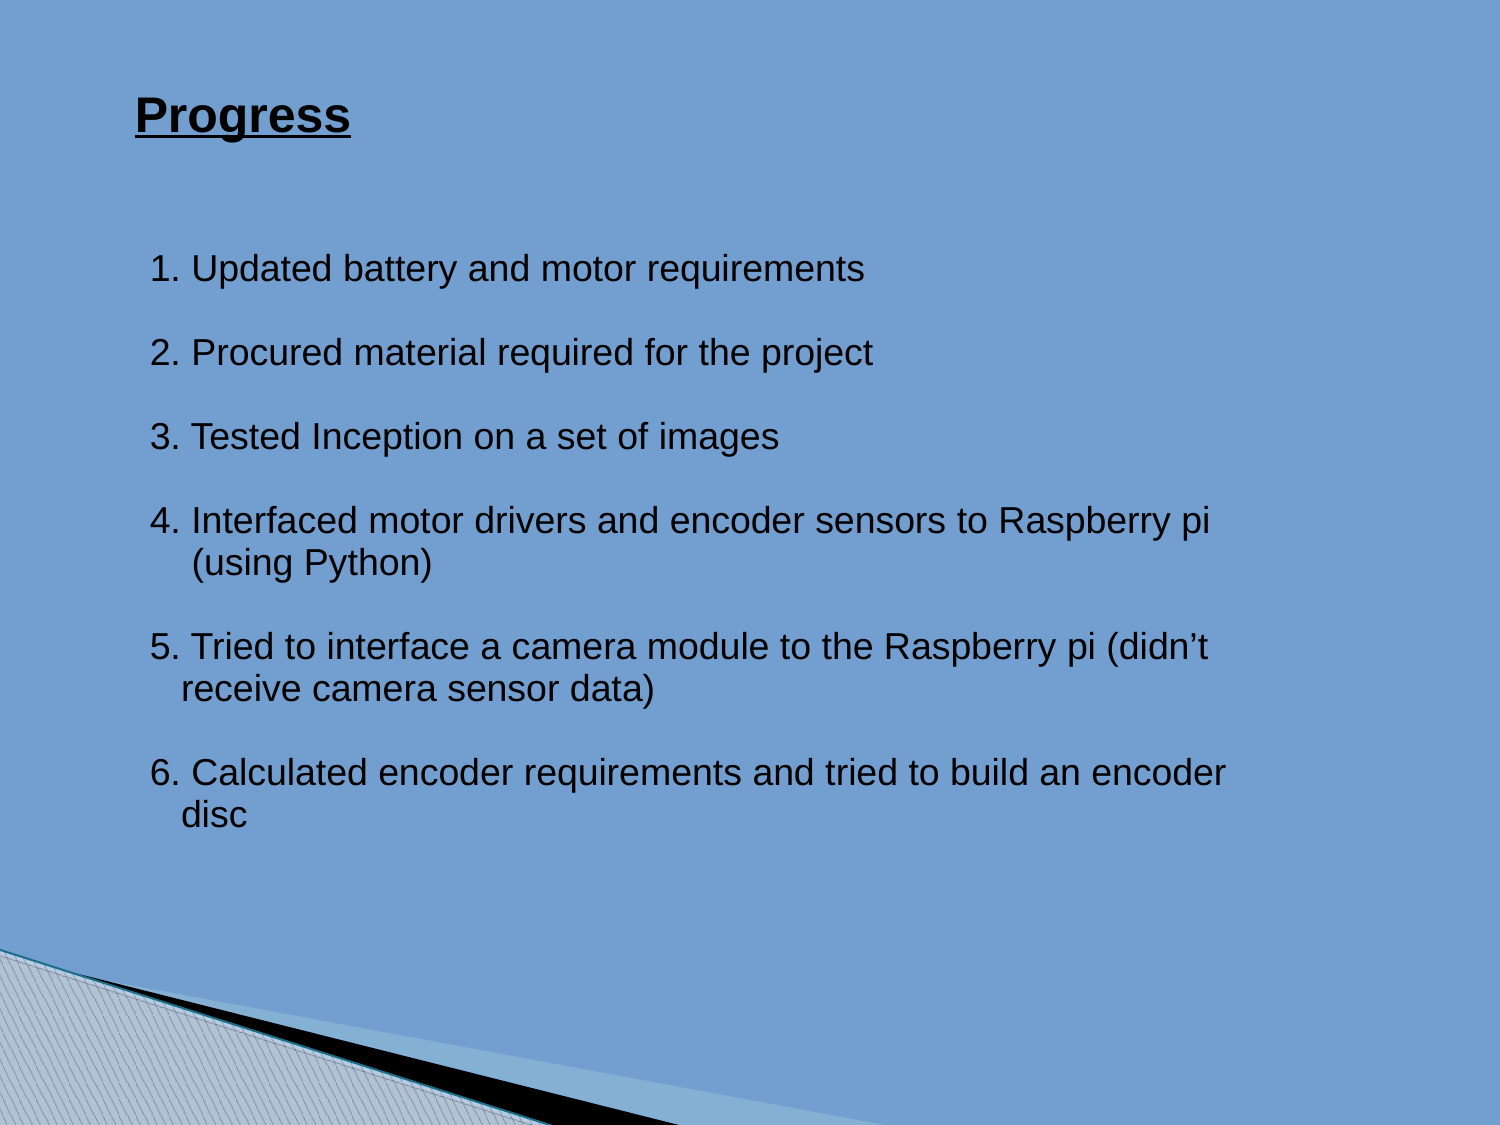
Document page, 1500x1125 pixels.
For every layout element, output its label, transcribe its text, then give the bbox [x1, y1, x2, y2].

text_box Progress [120, 79, 1291, 150]
text_box 1. Updated battery and motor requirements 2. Procured material required for the project 3. Tested Inception on a set of images 4. Interfaced motor drivers and encoder sensors to Raspberry pi (using Python) 5. Tried to interface a camera module to the Raspberry pi (didn’t receive camera sensor data) 6. Calculated encoder requirements and tried to build an encoder disc [135, 239, 1261, 927]
